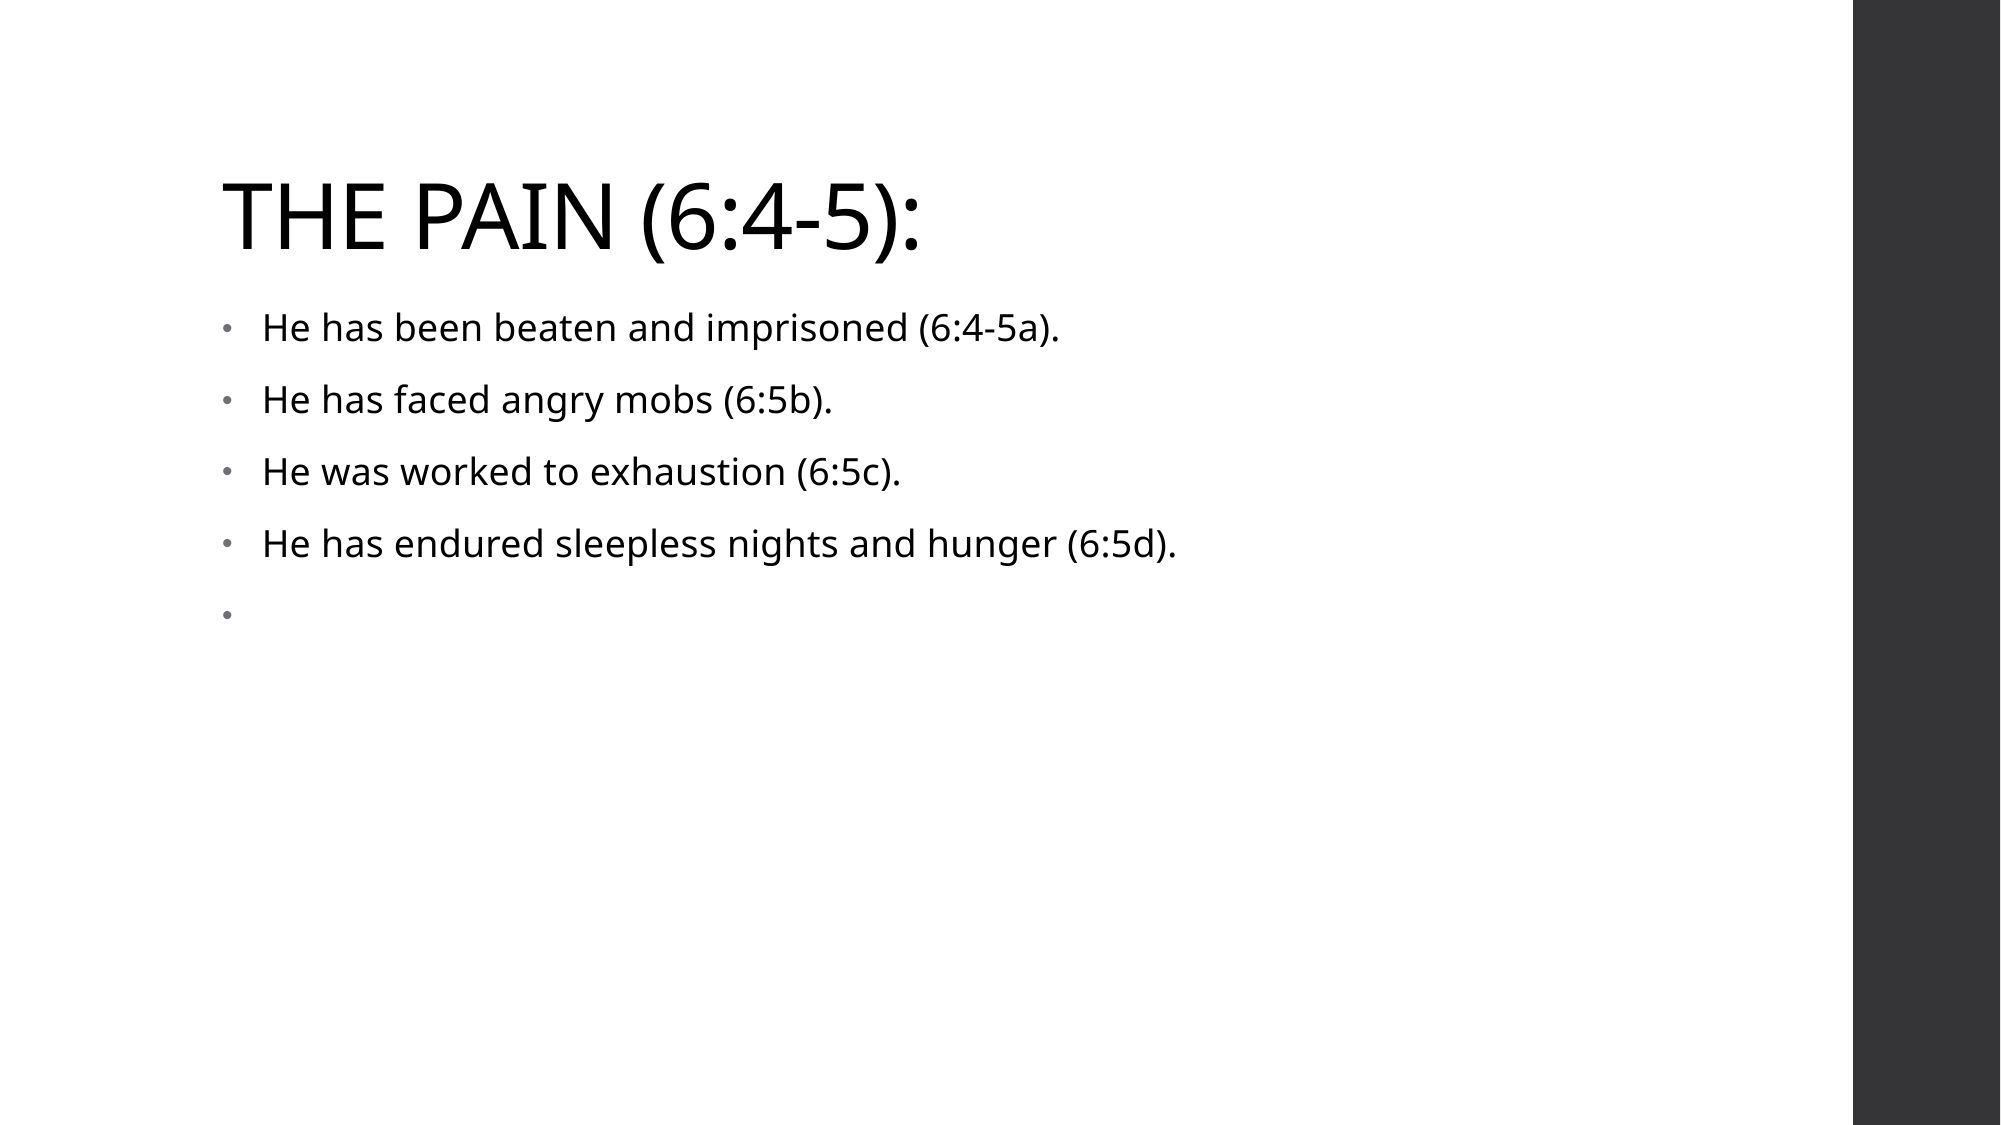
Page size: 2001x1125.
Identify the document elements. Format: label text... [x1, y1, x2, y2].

title THE PAIN (6:4-5): [206, 60, 1797, 278]
list He has been beaten and imprisoned (6:4-5a). He has faced angry mobs (6:5b). He was worked to exhaustion (6:5c). He has endured sleepless nights and hunger (6:5d). [206, 299, 1617, 1014]
